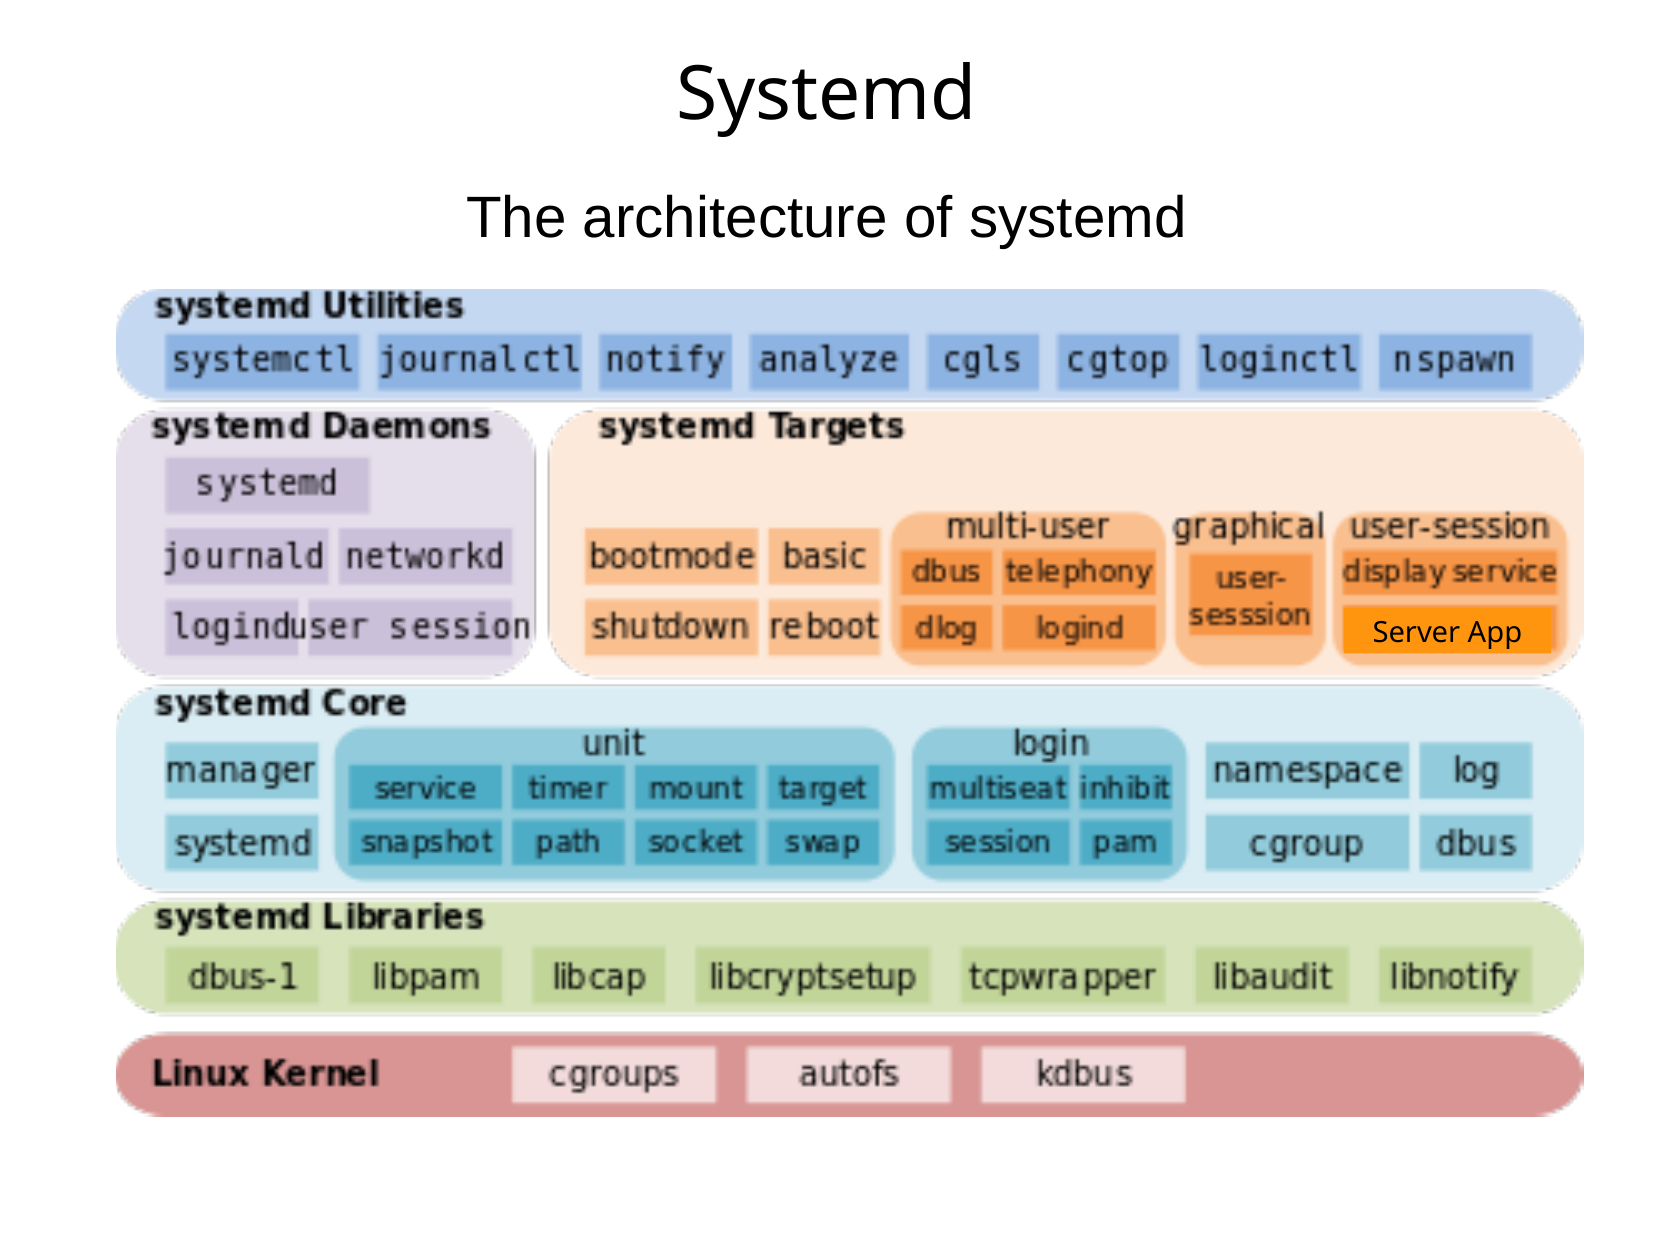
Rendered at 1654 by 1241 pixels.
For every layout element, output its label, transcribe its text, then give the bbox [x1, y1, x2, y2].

text_box Server App [1343, 607, 1552, 654]
subtitle The architecture of systemd [82, 165, 1571, 270]
title Systemd [82, 48, 1571, 132]
picture [116, 289, 1584, 1117]
